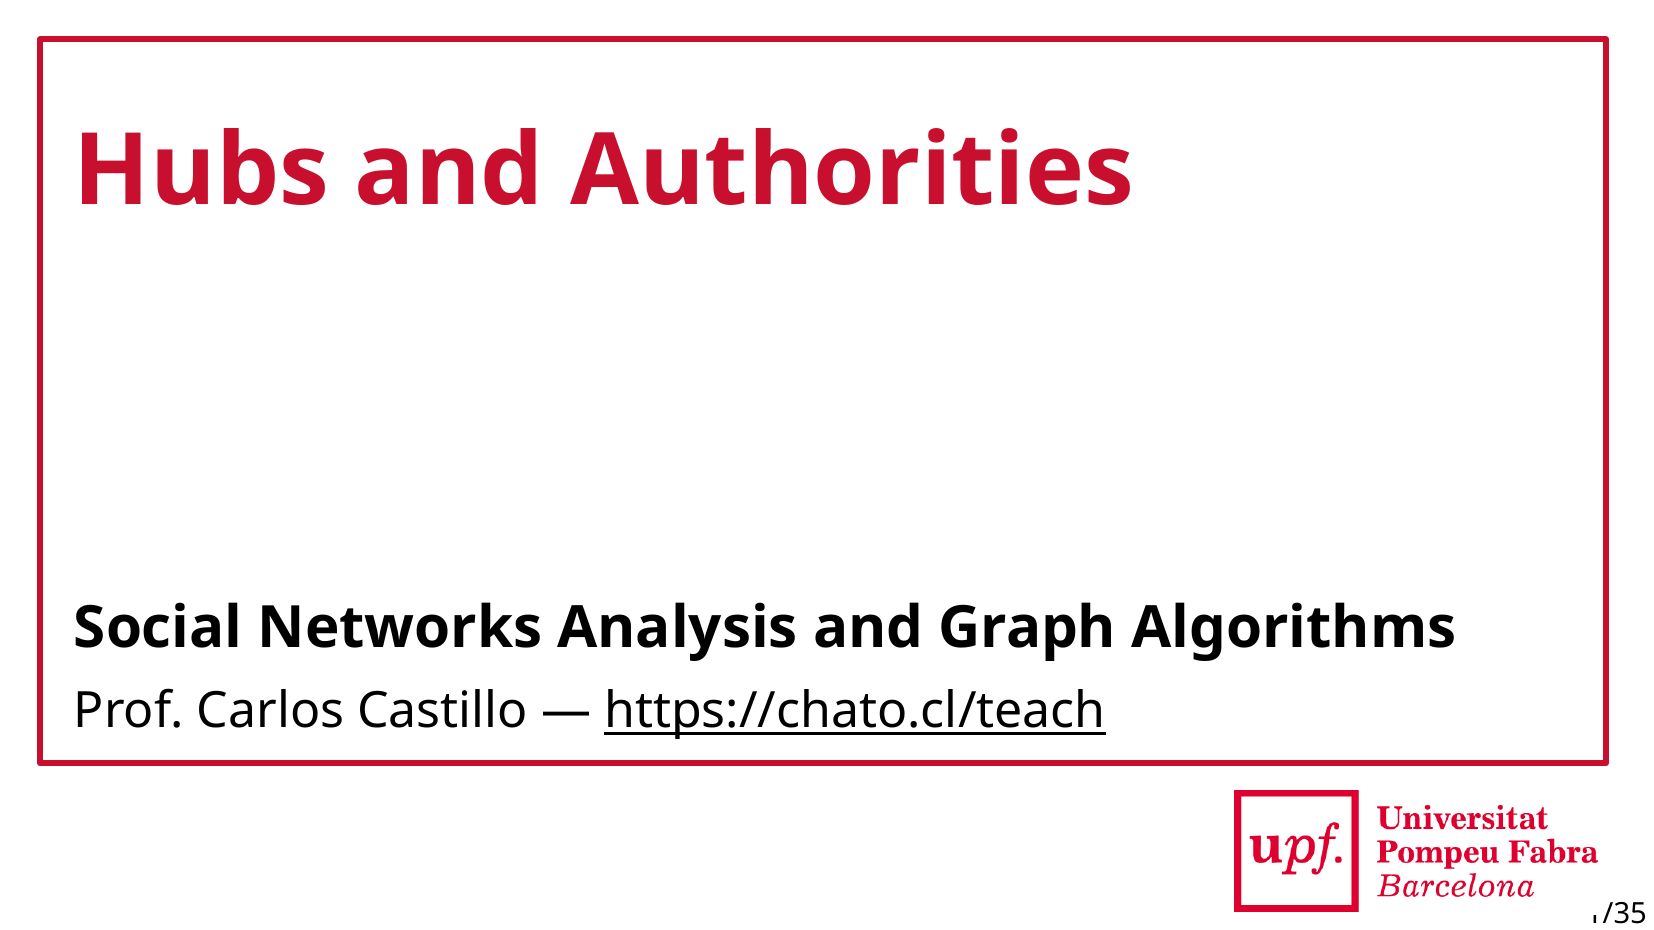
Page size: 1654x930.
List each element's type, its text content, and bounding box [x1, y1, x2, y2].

picture [1229, 784, 1603, 915]
text_box Hubs and Authorities Social Networks Analysis and Graph Algorithms Prof. Carlos Castillo — https://chato.cl/teach [73, 77, 1562, 734]
chart [770, 589, 889, 649]
